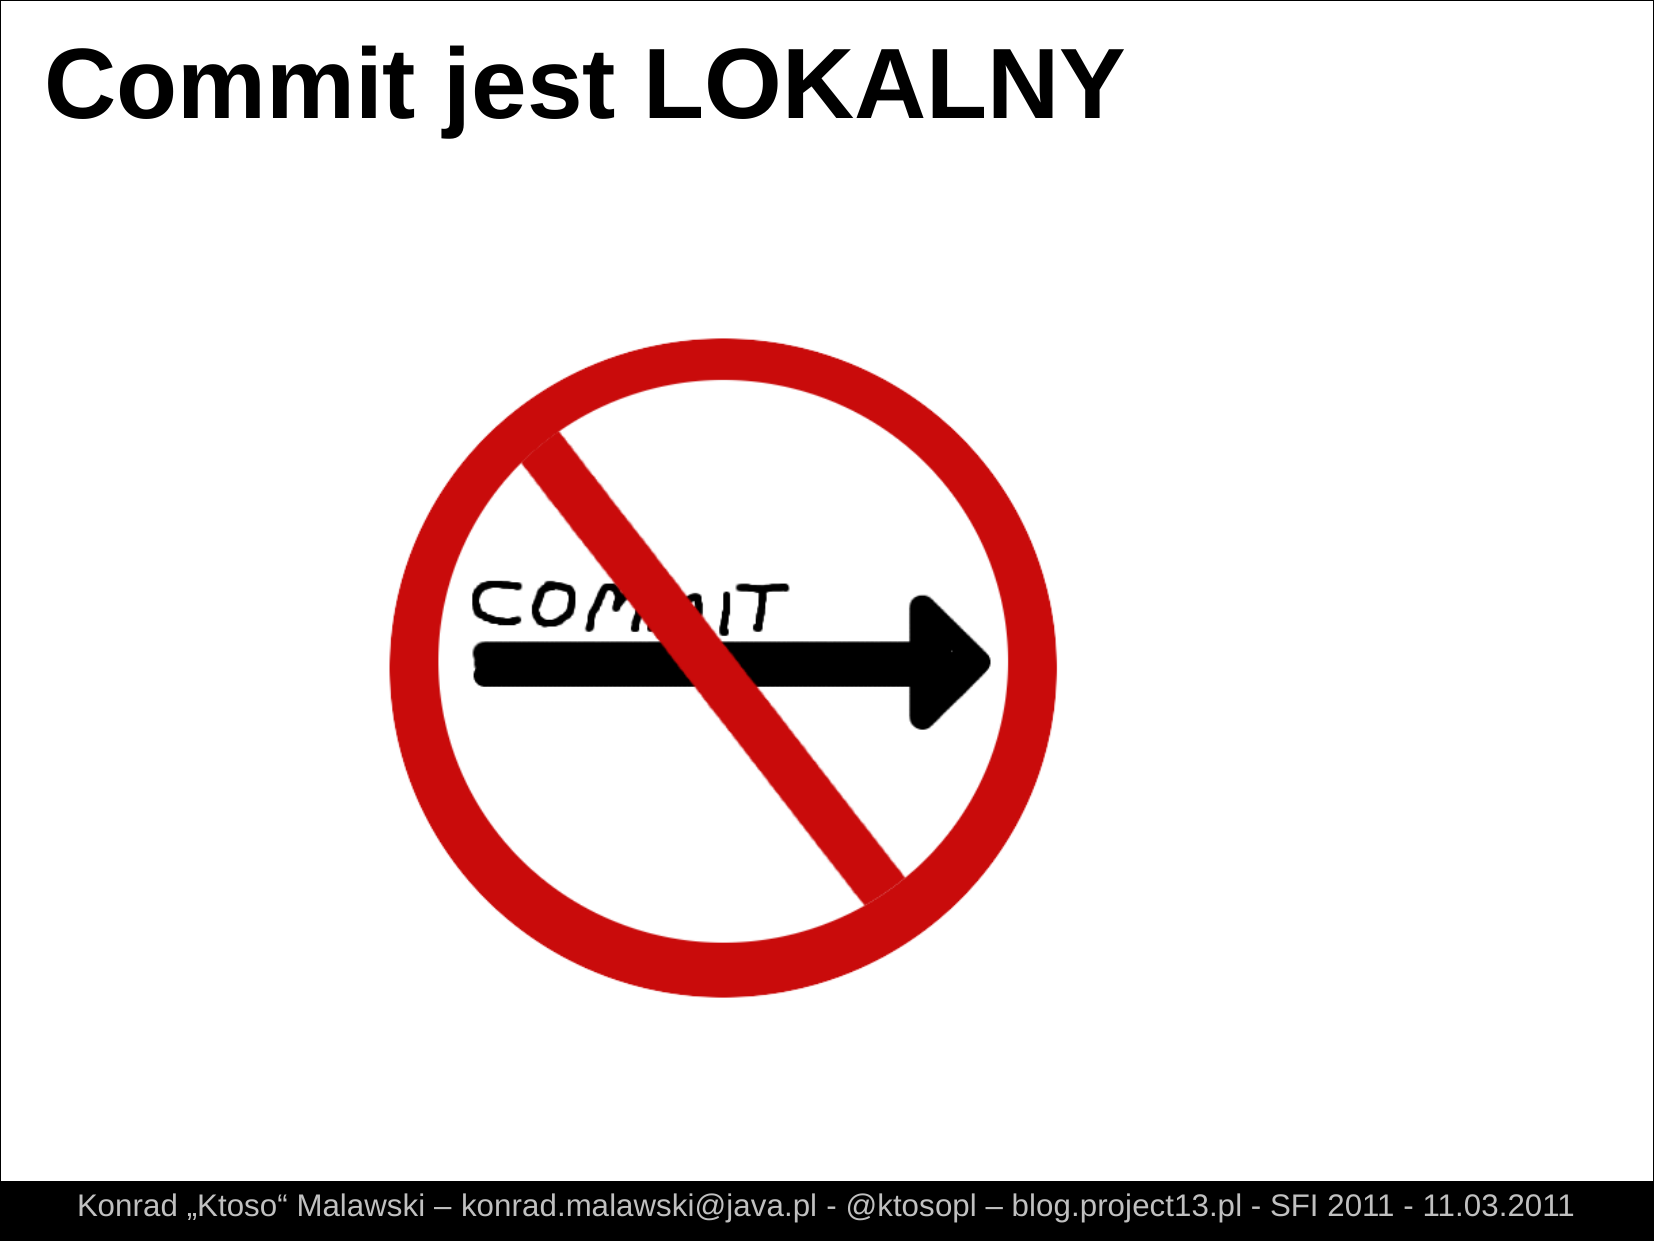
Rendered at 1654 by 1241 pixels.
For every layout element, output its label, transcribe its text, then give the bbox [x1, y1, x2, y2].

text_box Commit jest LOKALNY [29, 21, 1625, 148]
text_box Konrad „Ktoso“ Malawski – konrad.malawski@java.pl - @ktosopl – blog.project13.pl - SFI 2011 - 11.03.2011 [0, 1181, 1654, 1238]
picture [132, 147, 1521, 1176]
